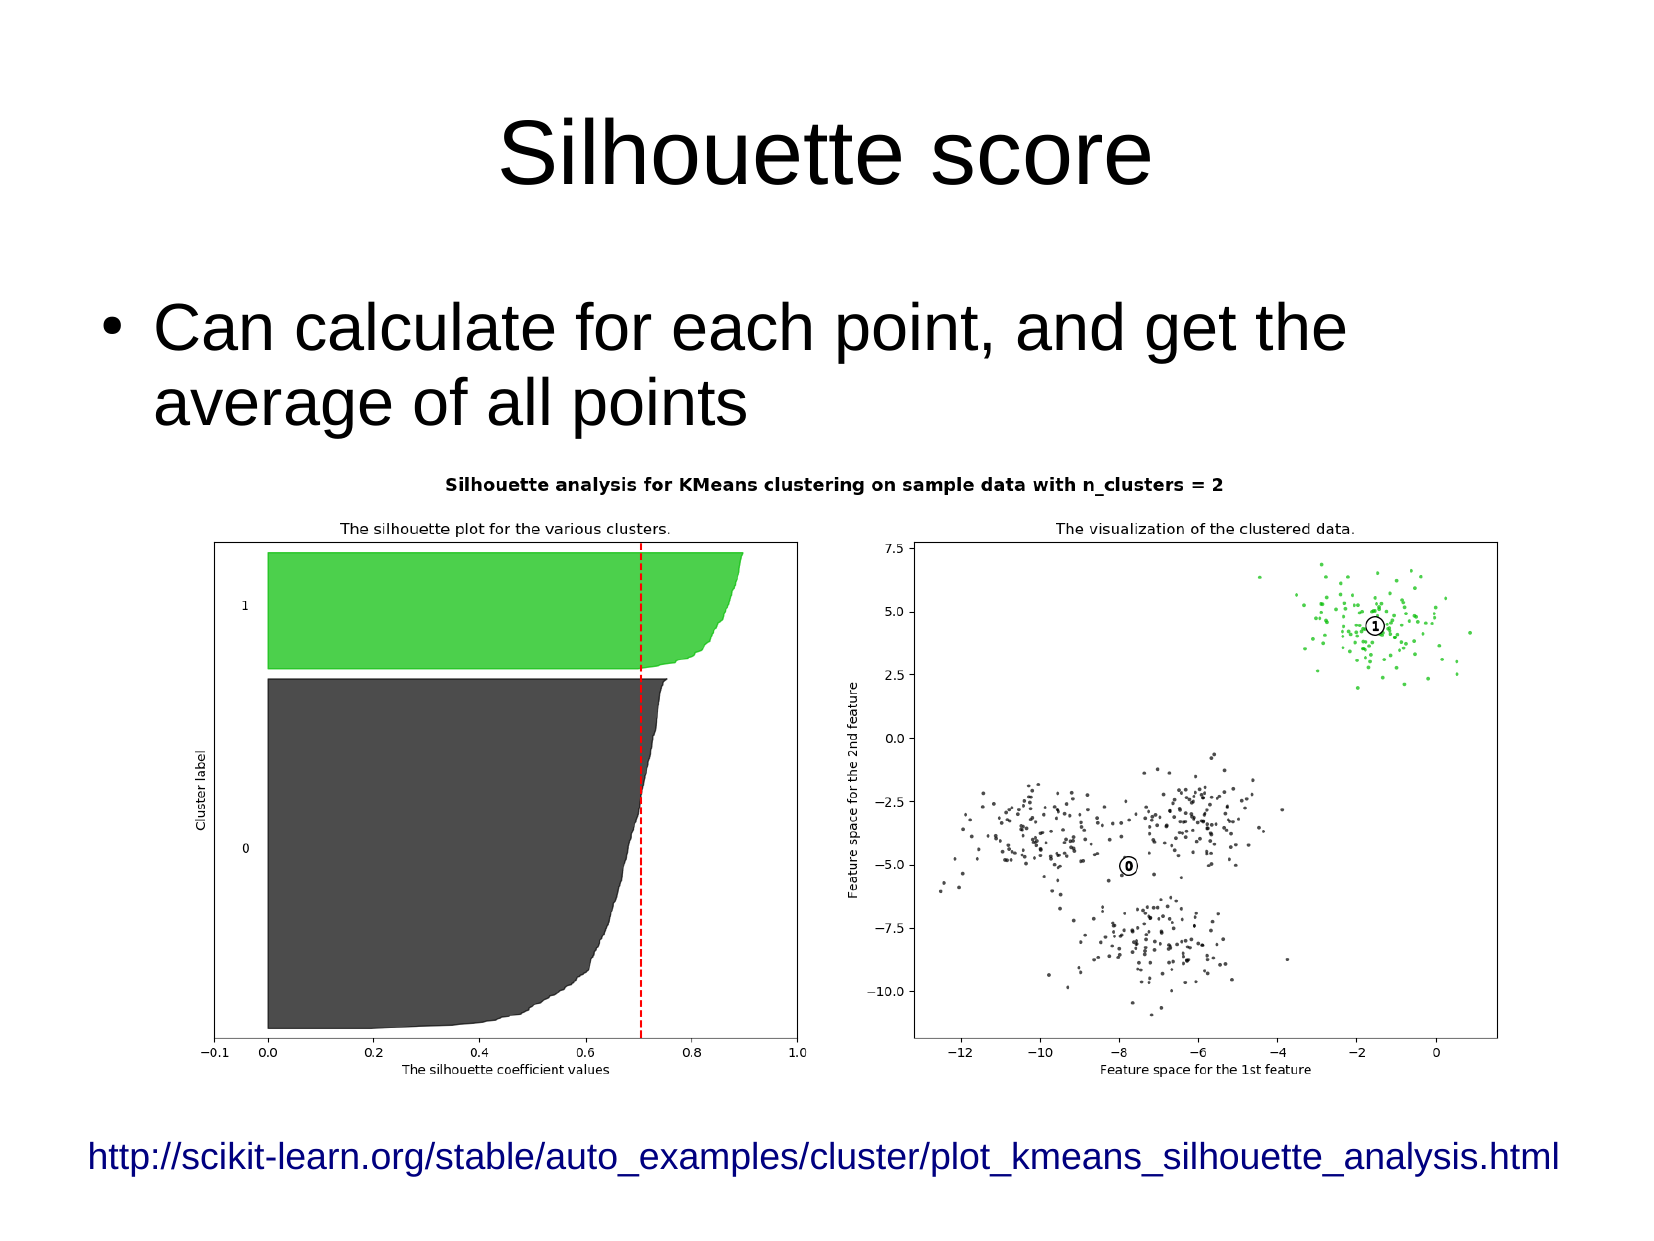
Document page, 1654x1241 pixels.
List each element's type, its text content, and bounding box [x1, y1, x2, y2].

list Can calculate for each point, and get the average of all points [82, 290, 1571, 464]
title Silhouette score [82, 49, 1571, 257]
picture [7, 464, 1654, 1108]
text_box http://scikit-learn.org/stable/auto_examples/cluster/plot_kmeans_silhouette_analysis.html [72, 1128, 1576, 1186]
